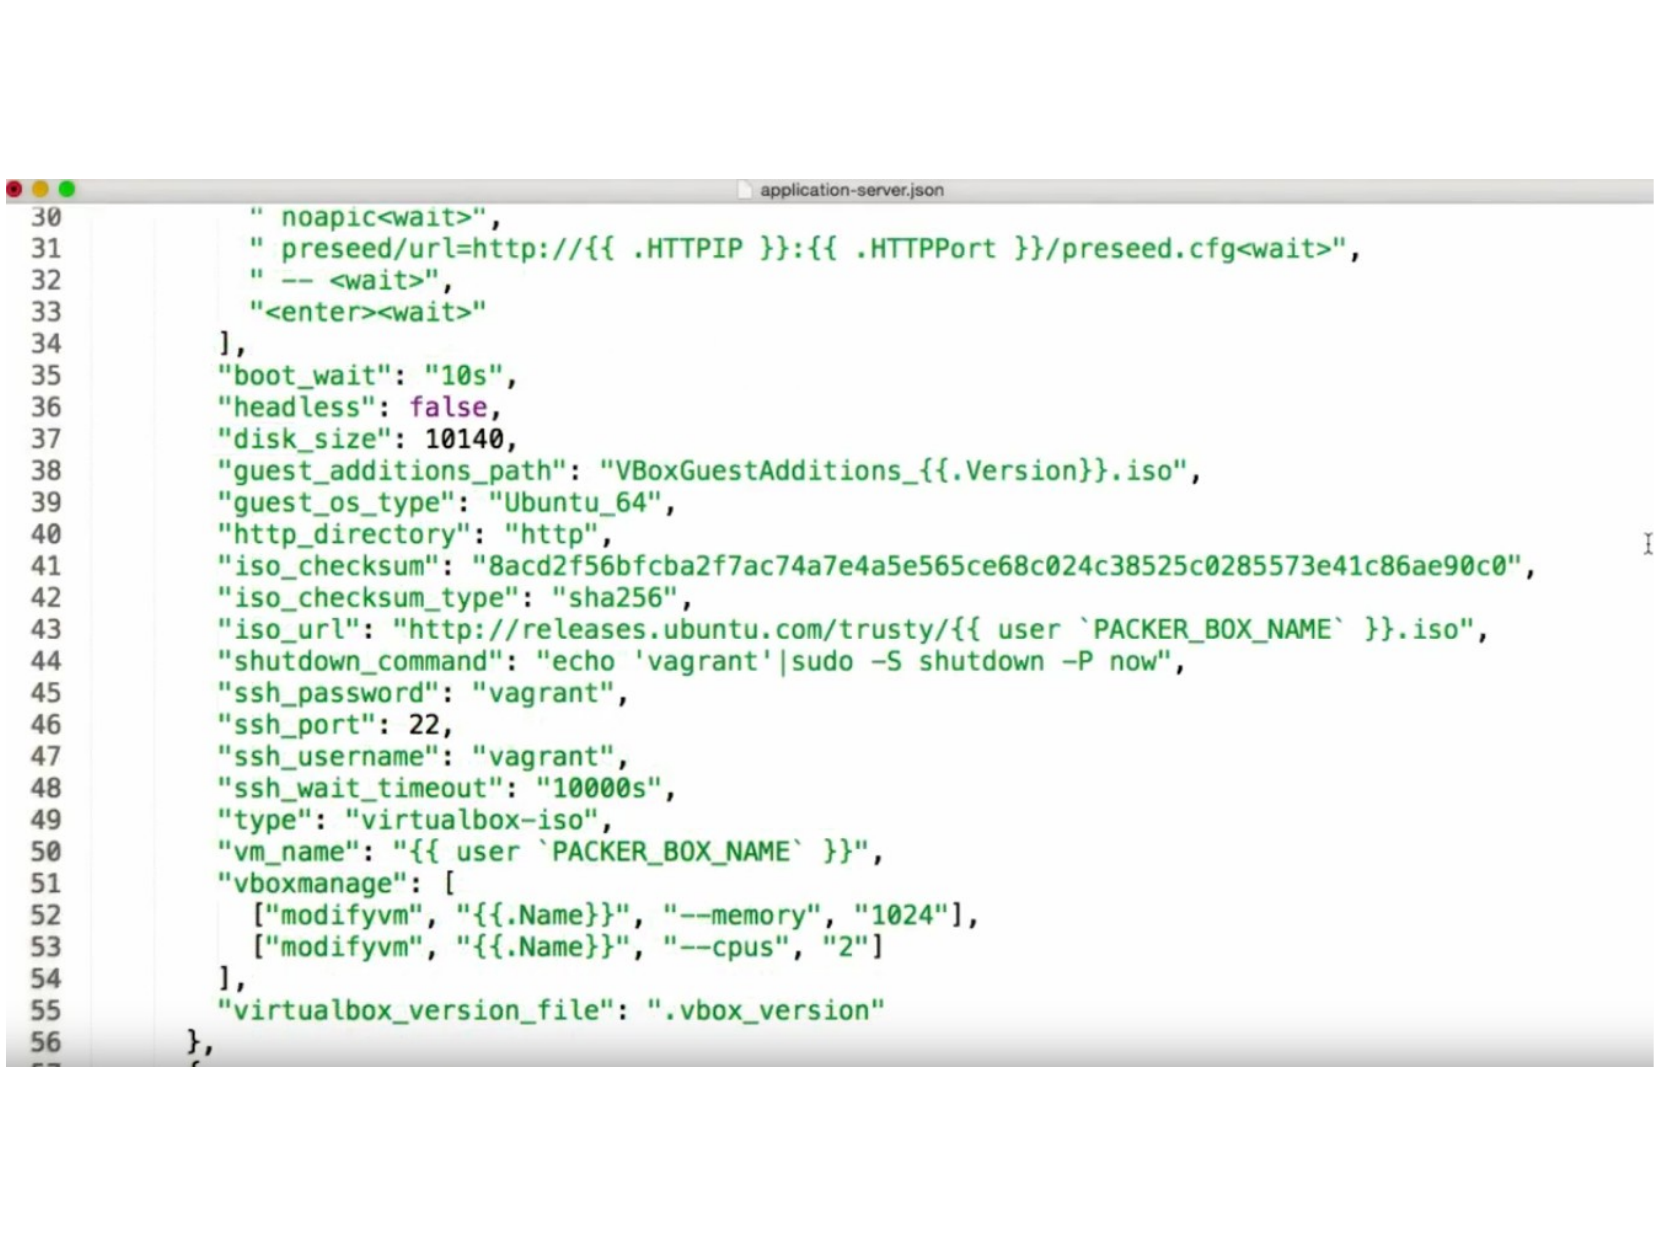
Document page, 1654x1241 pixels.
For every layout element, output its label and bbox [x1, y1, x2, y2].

picture [6, 179, 1654, 1067]
